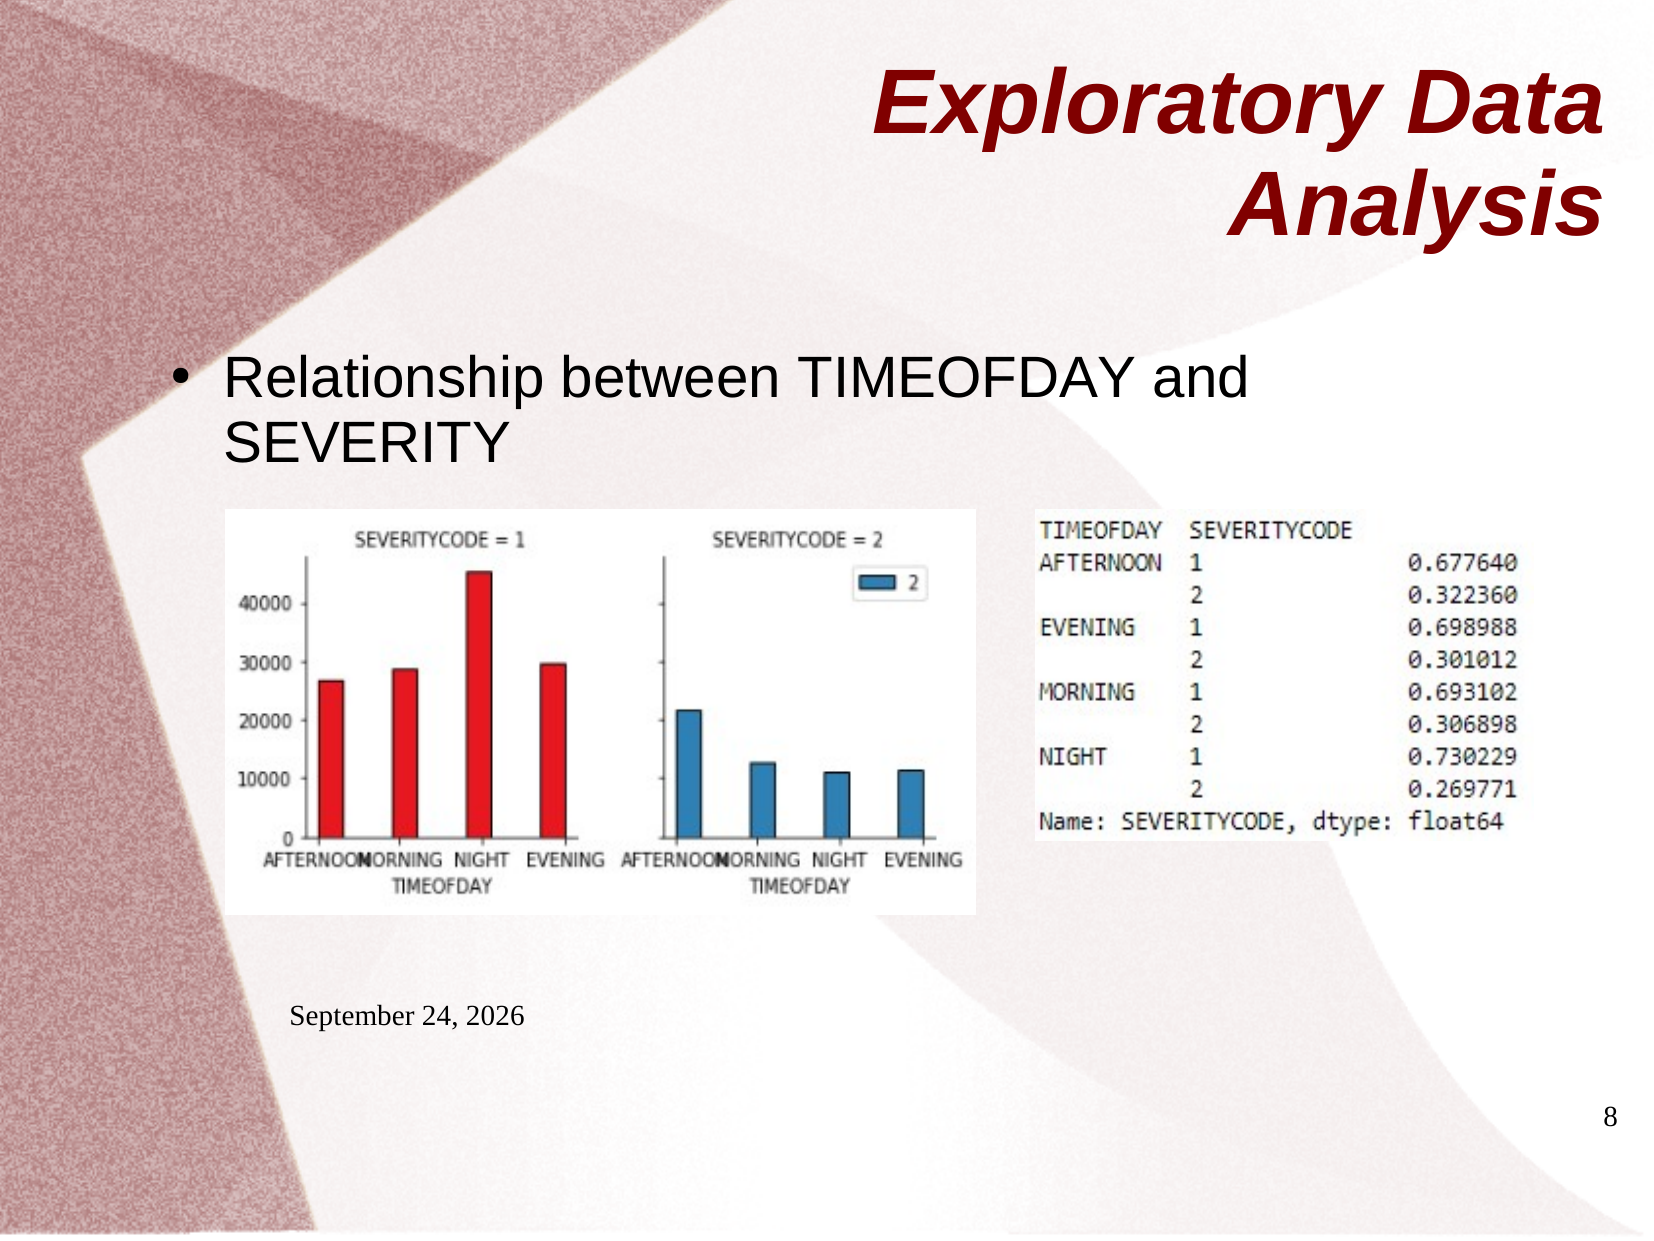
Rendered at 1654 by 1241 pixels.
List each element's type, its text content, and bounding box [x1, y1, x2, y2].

title Exploratory Data Analysis [596, 49, 1607, 257]
picture [0, 0, 1654, 1241]
list Relationship between TIMEOFDAY and SEVERITY [152, 344, 1534, 976]
